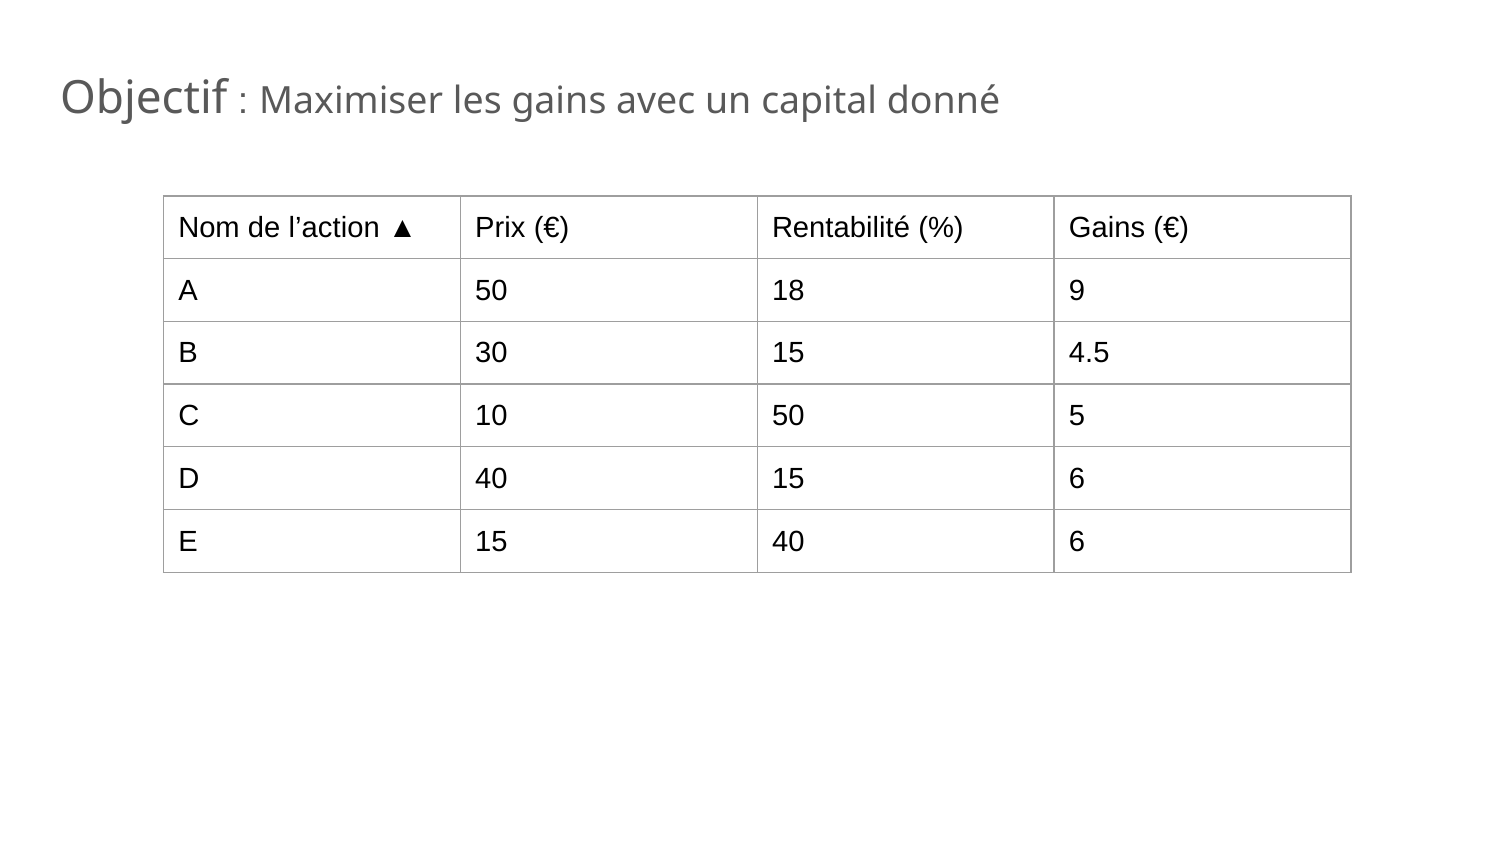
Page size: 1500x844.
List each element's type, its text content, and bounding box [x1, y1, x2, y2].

table_header Rentabilité (%) [758, 197, 1053, 258]
table_header Gains (€) [1055, 197, 1350, 258]
table_cell D [164, 447, 460, 509]
table_cell 15 [758, 322, 1053, 383]
table_cell 6 [1055, 510, 1350, 572]
table_cell 50 [461, 259, 757, 321]
table_cell 5 [1055, 385, 1350, 446]
table_header Prix (€) [461, 197, 757, 258]
table_cell 40 [758, 510, 1053, 572]
table_cell 15 [758, 447, 1053, 509]
table_cell 15 [461, 510, 757, 572]
table_cell 18 [758, 259, 1053, 321]
table_cell 40 [461, 447, 757, 509]
table_cell 30 [461, 322, 757, 383]
table_cell B [164, 322, 460, 383]
table_cell E [164, 510, 460, 572]
table_cell 50 [758, 385, 1053, 446]
table_cell 10 [461, 385, 757, 446]
list Objectif : Maximiser les gains avec un capital donné [45, 44, 1443, 139]
table_cell 6 [1055, 447, 1350, 509]
table_header Nom de l’action ▲ [164, 197, 460, 258]
table_cell 9 [1055, 259, 1350, 321]
table_cell 4.5 [1055, 322, 1350, 383]
table_cell A [164, 259, 460, 321]
table_cell C [164, 385, 460, 446]
